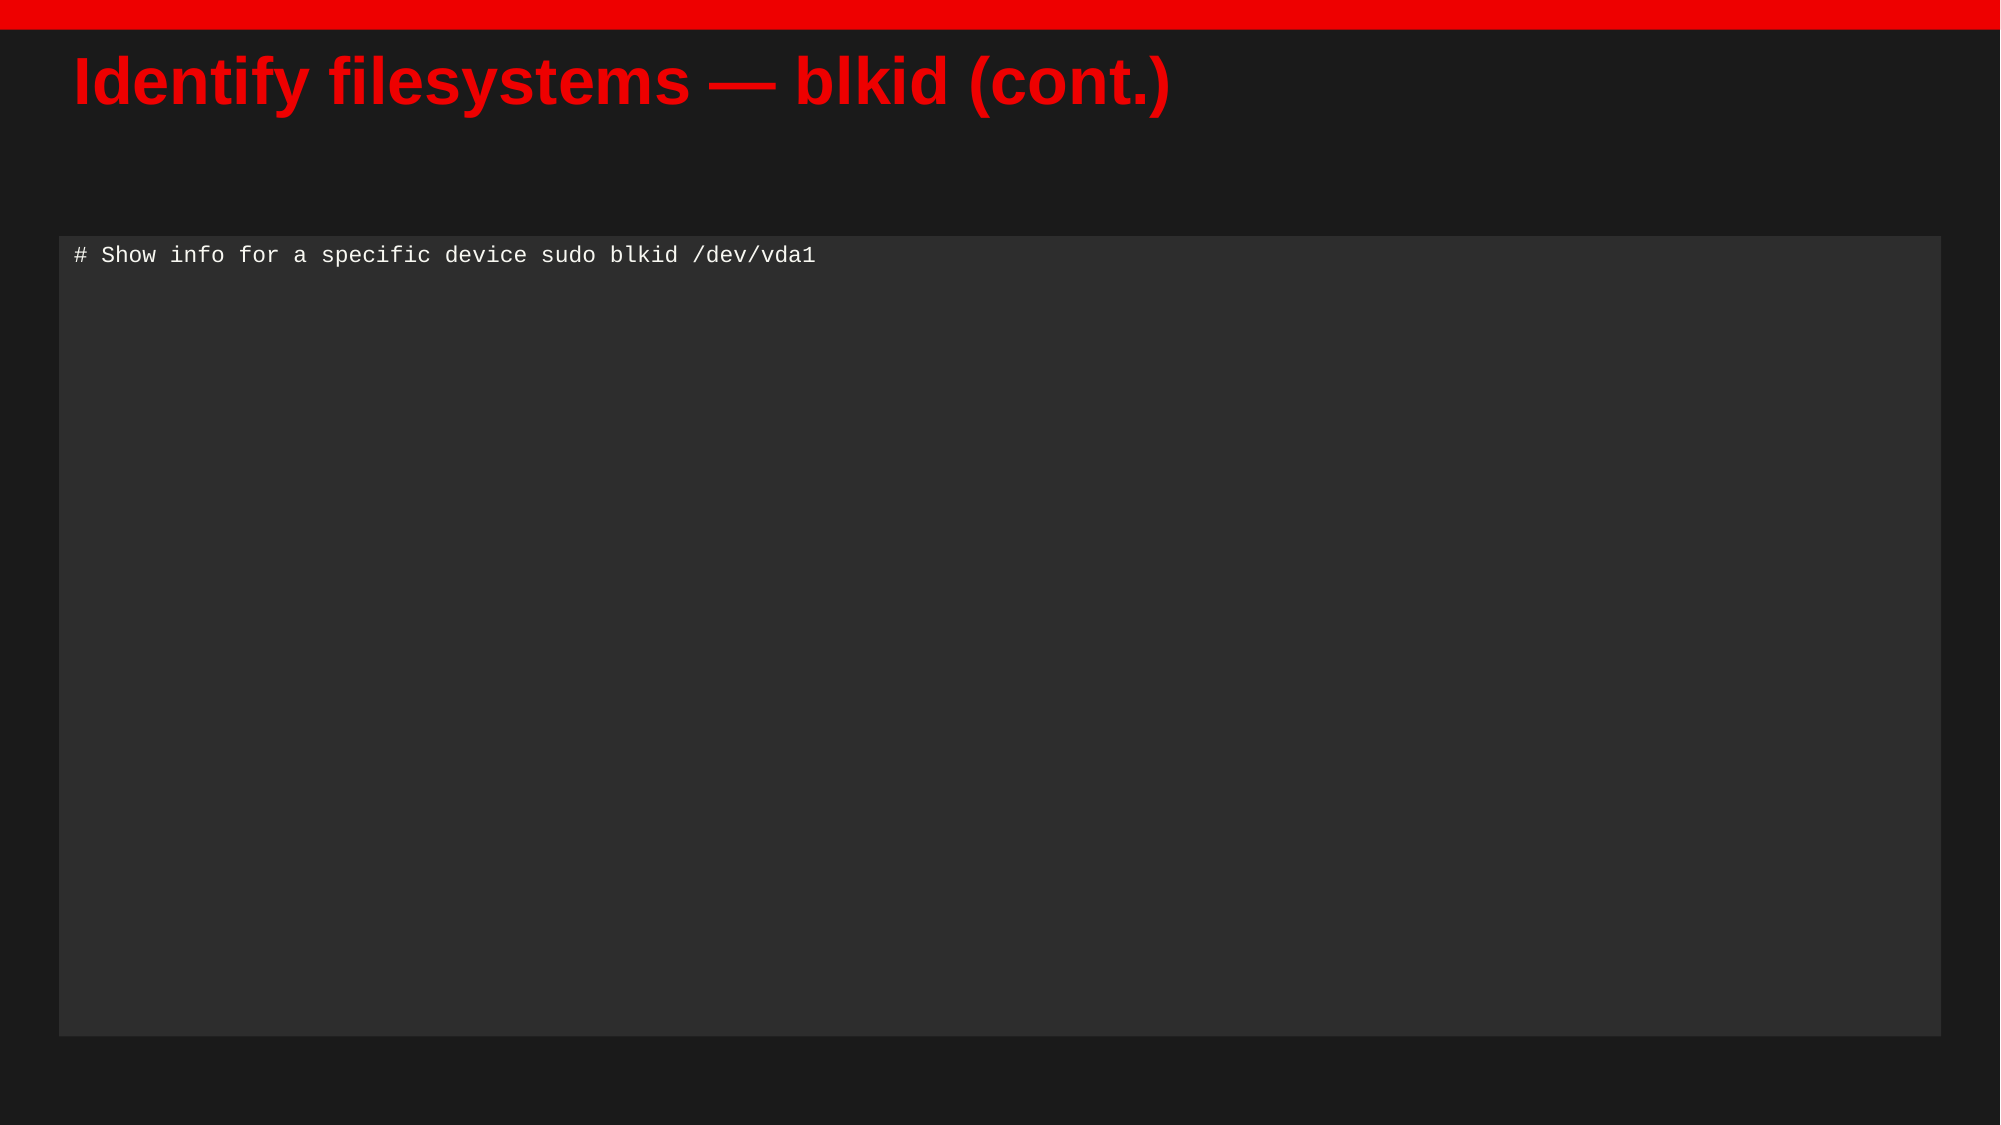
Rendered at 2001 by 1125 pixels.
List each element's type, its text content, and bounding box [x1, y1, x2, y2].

text_box [0, 0, 2001, 30]
text_box Identify filesystems — blkid (cont.) [59, 36, 1942, 208]
text_box # Show info for a specific device sudo blkid /dev/vda1 [59, 236, 1942, 1037]
